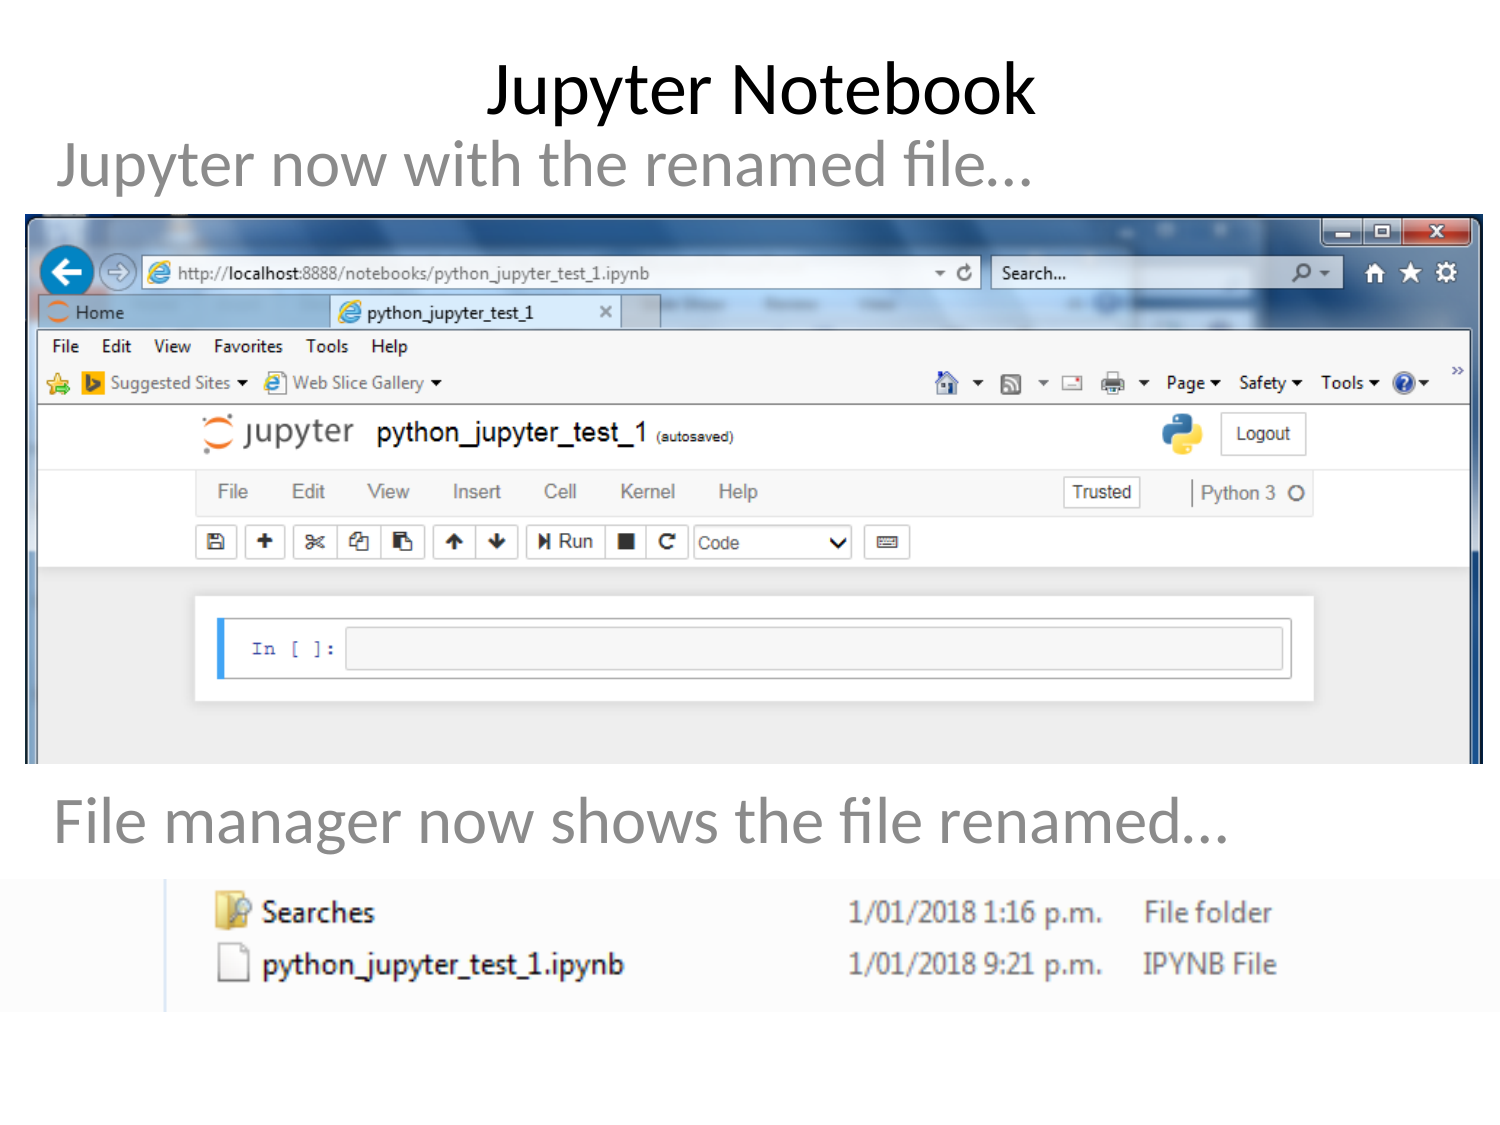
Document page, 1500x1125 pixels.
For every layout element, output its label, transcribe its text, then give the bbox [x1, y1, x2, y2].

text_box File manager now shows the file renamed… [38, 769, 1433, 872]
title Jupyter Notebook [123, 30, 1399, 112]
picture [0, 879, 1500, 1012]
text_box Jupyter now with the renamed file… [41, 112, 1436, 214]
picture [25, 214, 1483, 764]
